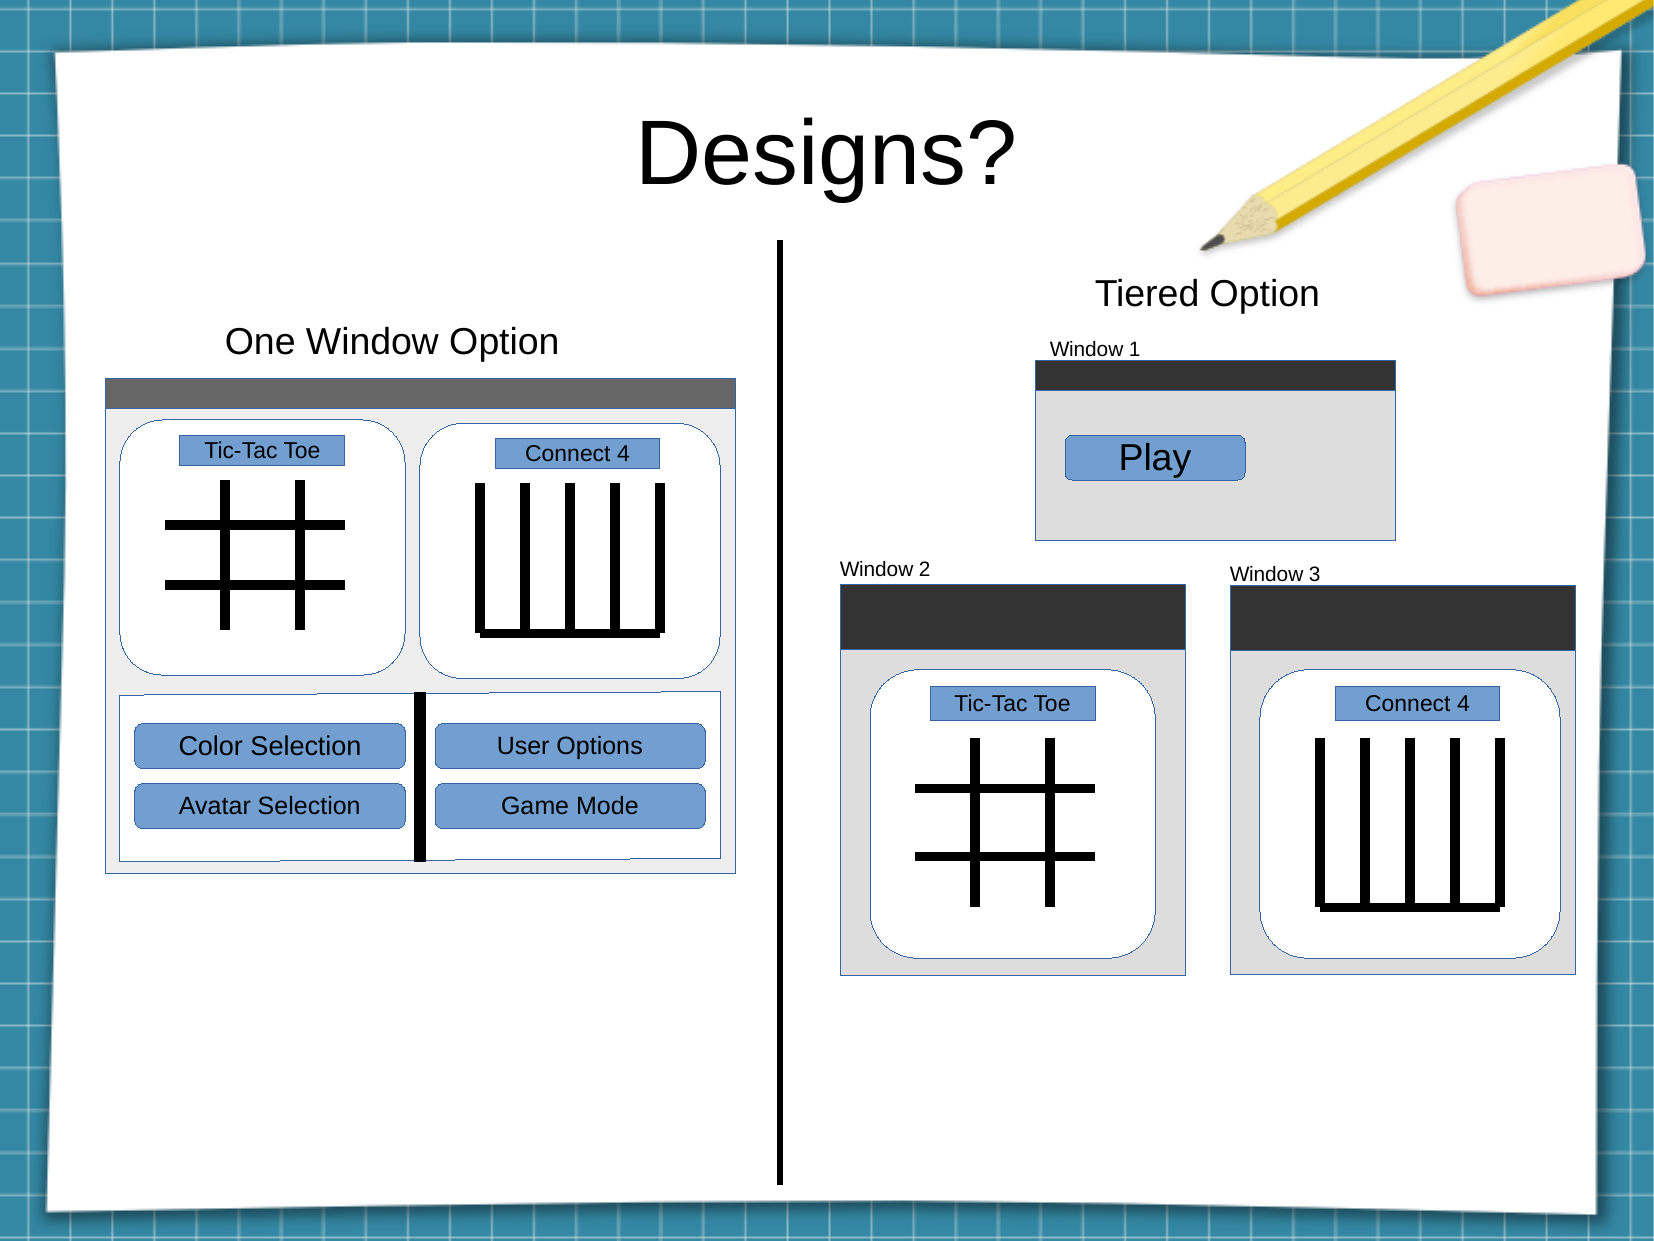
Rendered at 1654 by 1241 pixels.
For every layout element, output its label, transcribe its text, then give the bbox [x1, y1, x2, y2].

text_box Window 3 [1215, 555, 1471, 606]
text_box User Options [435, 723, 706, 769]
text_box Tiered Option [1080, 264, 1336, 322]
text_box Connect 4 [1335, 686, 1500, 721]
text_box Play [1065, 435, 1246, 481]
text_box Tic-Tac Toe [930, 686, 1096, 721]
text_box Avatar Selection [134, 783, 406, 829]
text_box [1230, 585, 1576, 975]
text_box [1035, 360, 1396, 541]
text_box Window 2 [825, 549, 1081, 601]
text_box Color Selection [134, 723, 406, 769]
text_box Window 1 [1035, 330, 1291, 381]
title Designs? [82, 49, 1571, 257]
picture [0, 0, 1654, 1241]
text_box Game Mode [435, 783, 706, 829]
text_box [105, 378, 736, 874]
text_box Connect 4 [495, 438, 660, 469]
text_box One Window Option [210, 313, 586, 378]
text_box [840, 584, 1186, 976]
text_box Tic-Tac Toe [179, 435, 345, 466]
